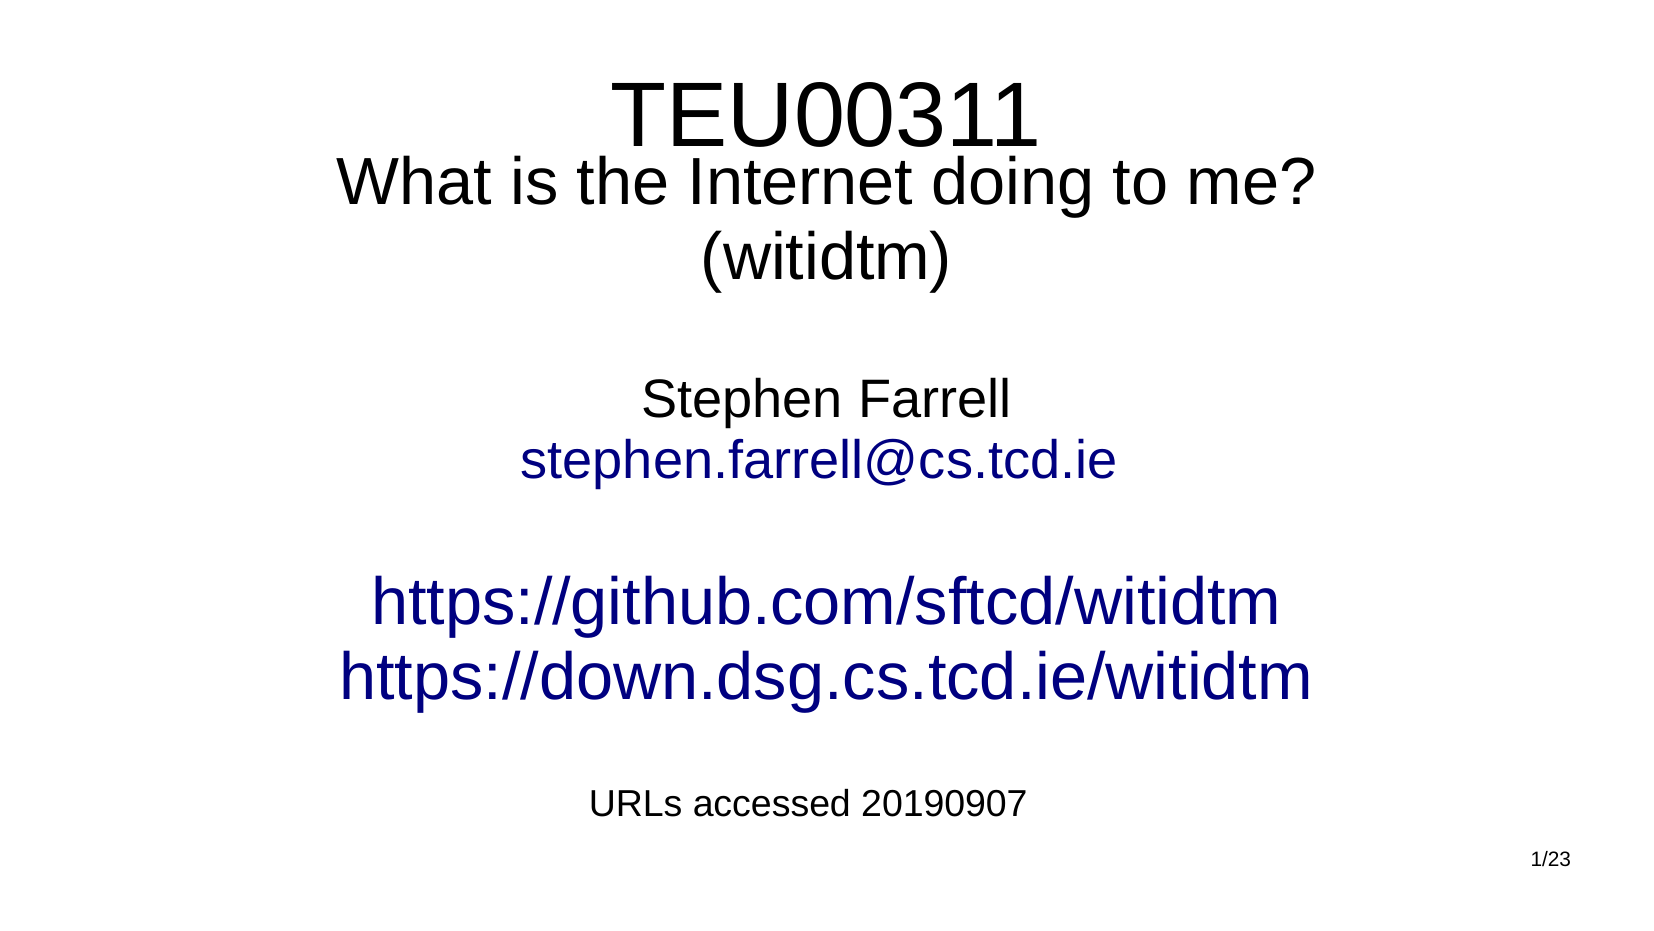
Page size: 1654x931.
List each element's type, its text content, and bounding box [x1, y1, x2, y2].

title TEU00311 [82, 37, 1571, 144]
subtitle What is the Internet doing to me? (witidtm) Stephen Farrell stephen.farrell@cs.tcd.ie https://github.com/sftcd/witidtm https://down.dsg.cs.tcd.ie/witidtm URLs accessed 20190907 [82, 144, 1571, 831]
